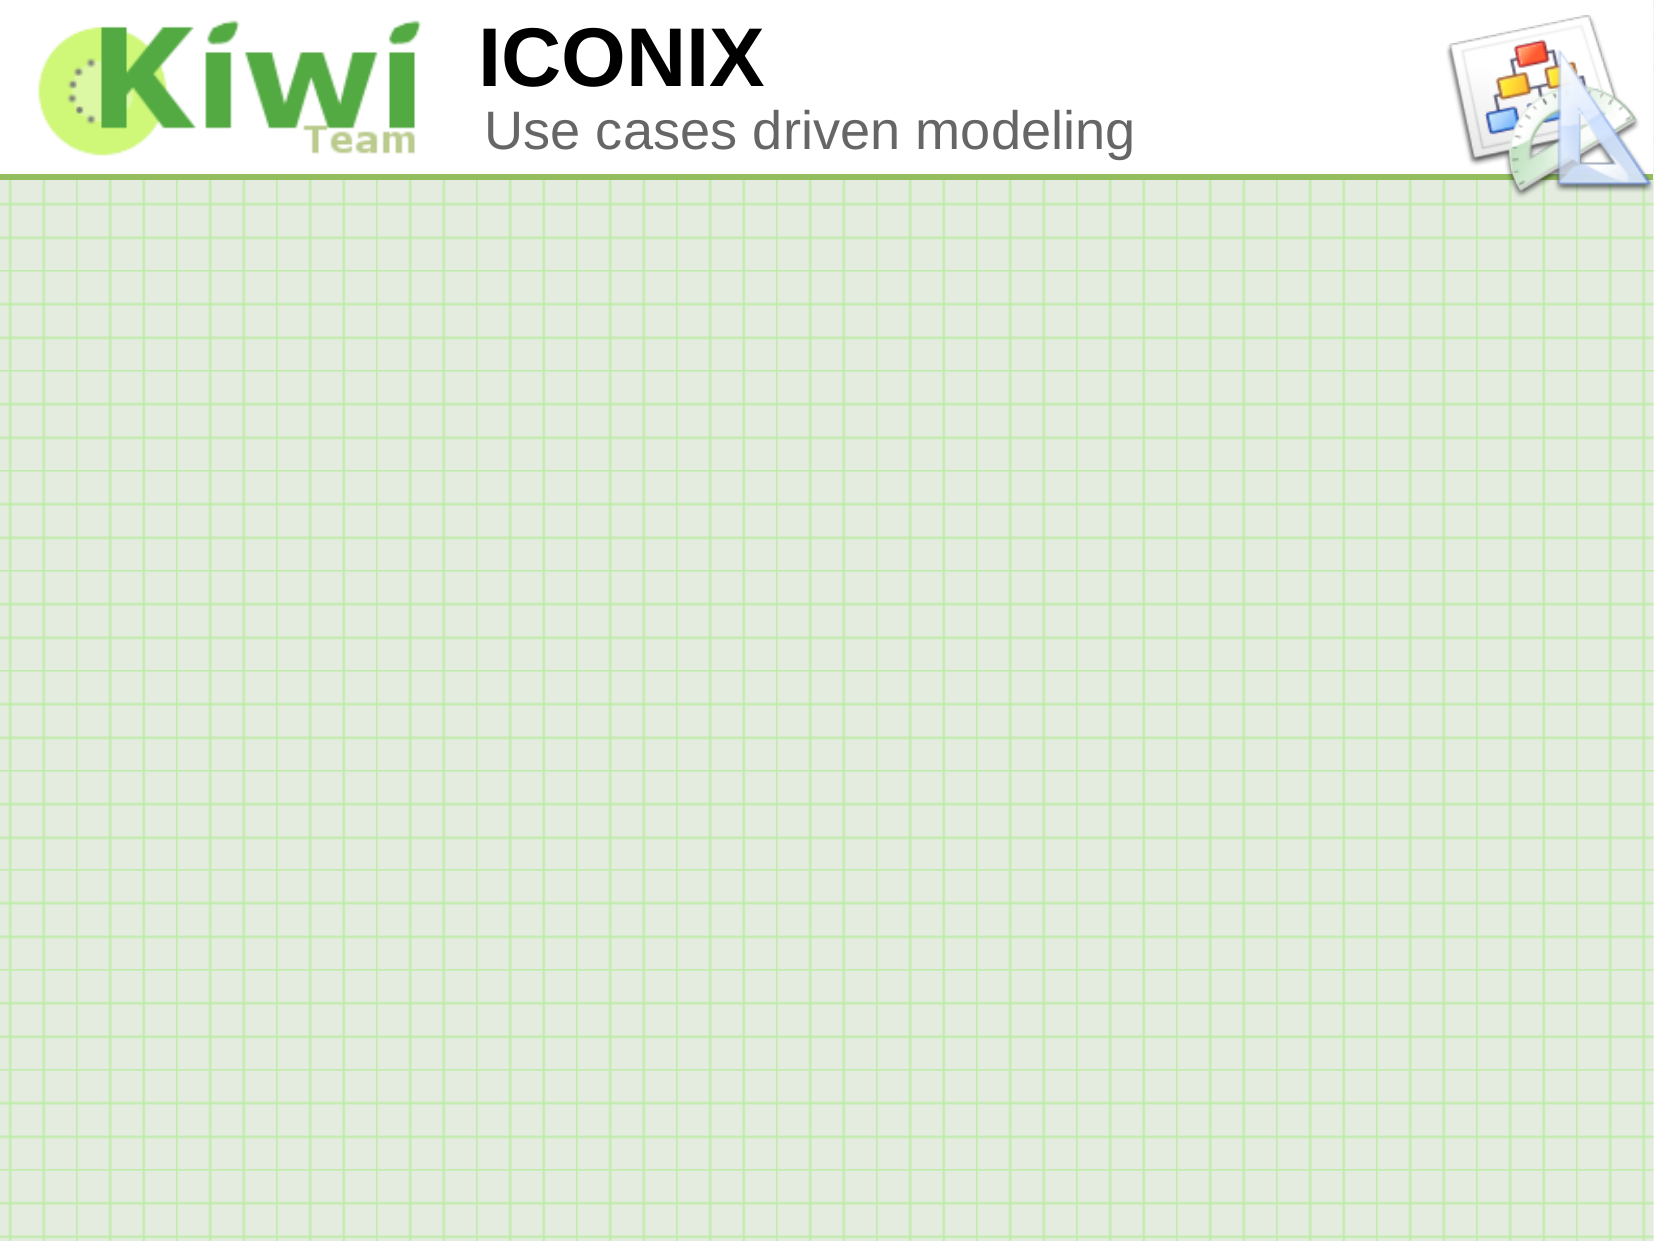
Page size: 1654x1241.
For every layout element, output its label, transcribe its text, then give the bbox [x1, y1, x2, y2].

picture [0, 0, 1654, 1241]
picture [29, 7, 438, 166]
text_box [0, 0, 1446, 174]
title ICONIX [478, 0, 1211, 161]
title Use cases driven modeling [484, 88, 1312, 173]
